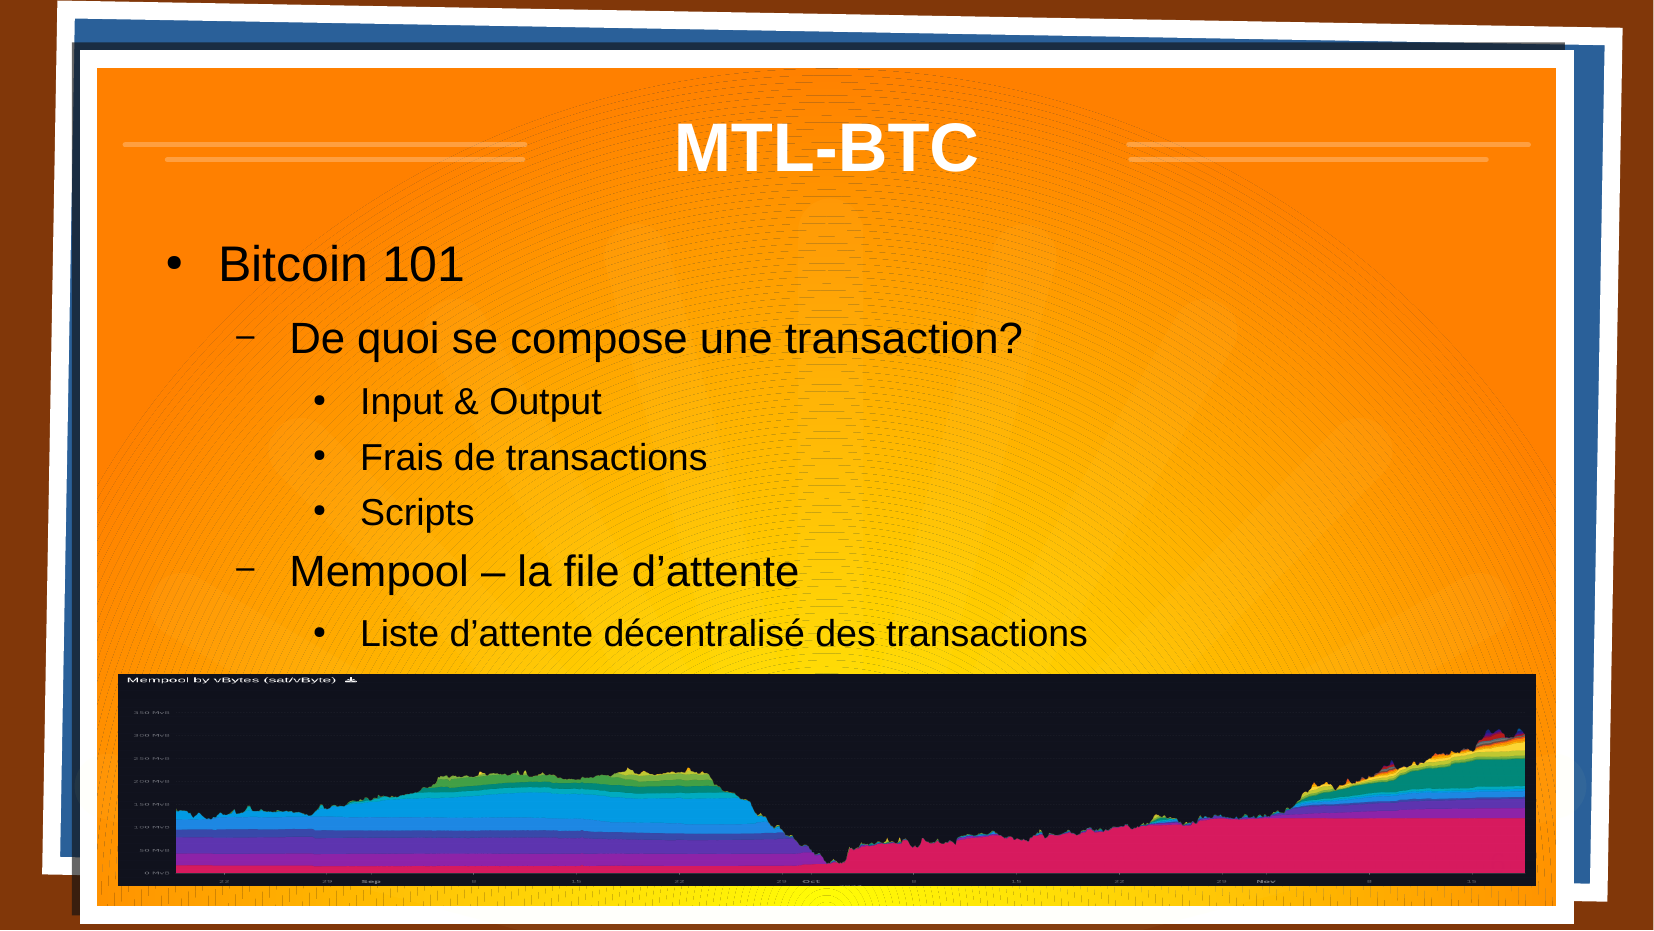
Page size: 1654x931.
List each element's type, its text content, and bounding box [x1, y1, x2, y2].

picture [118, 674, 1536, 886]
title MTL-BTC [531, 73, 1123, 222]
list Bitcoin 101 De quoi se compose une transaction? Input & Output Frais de transactions Scripts Mempool – la file d’attente Liste d’attente décentralisé des transactions [147, 236, 1506, 674]
